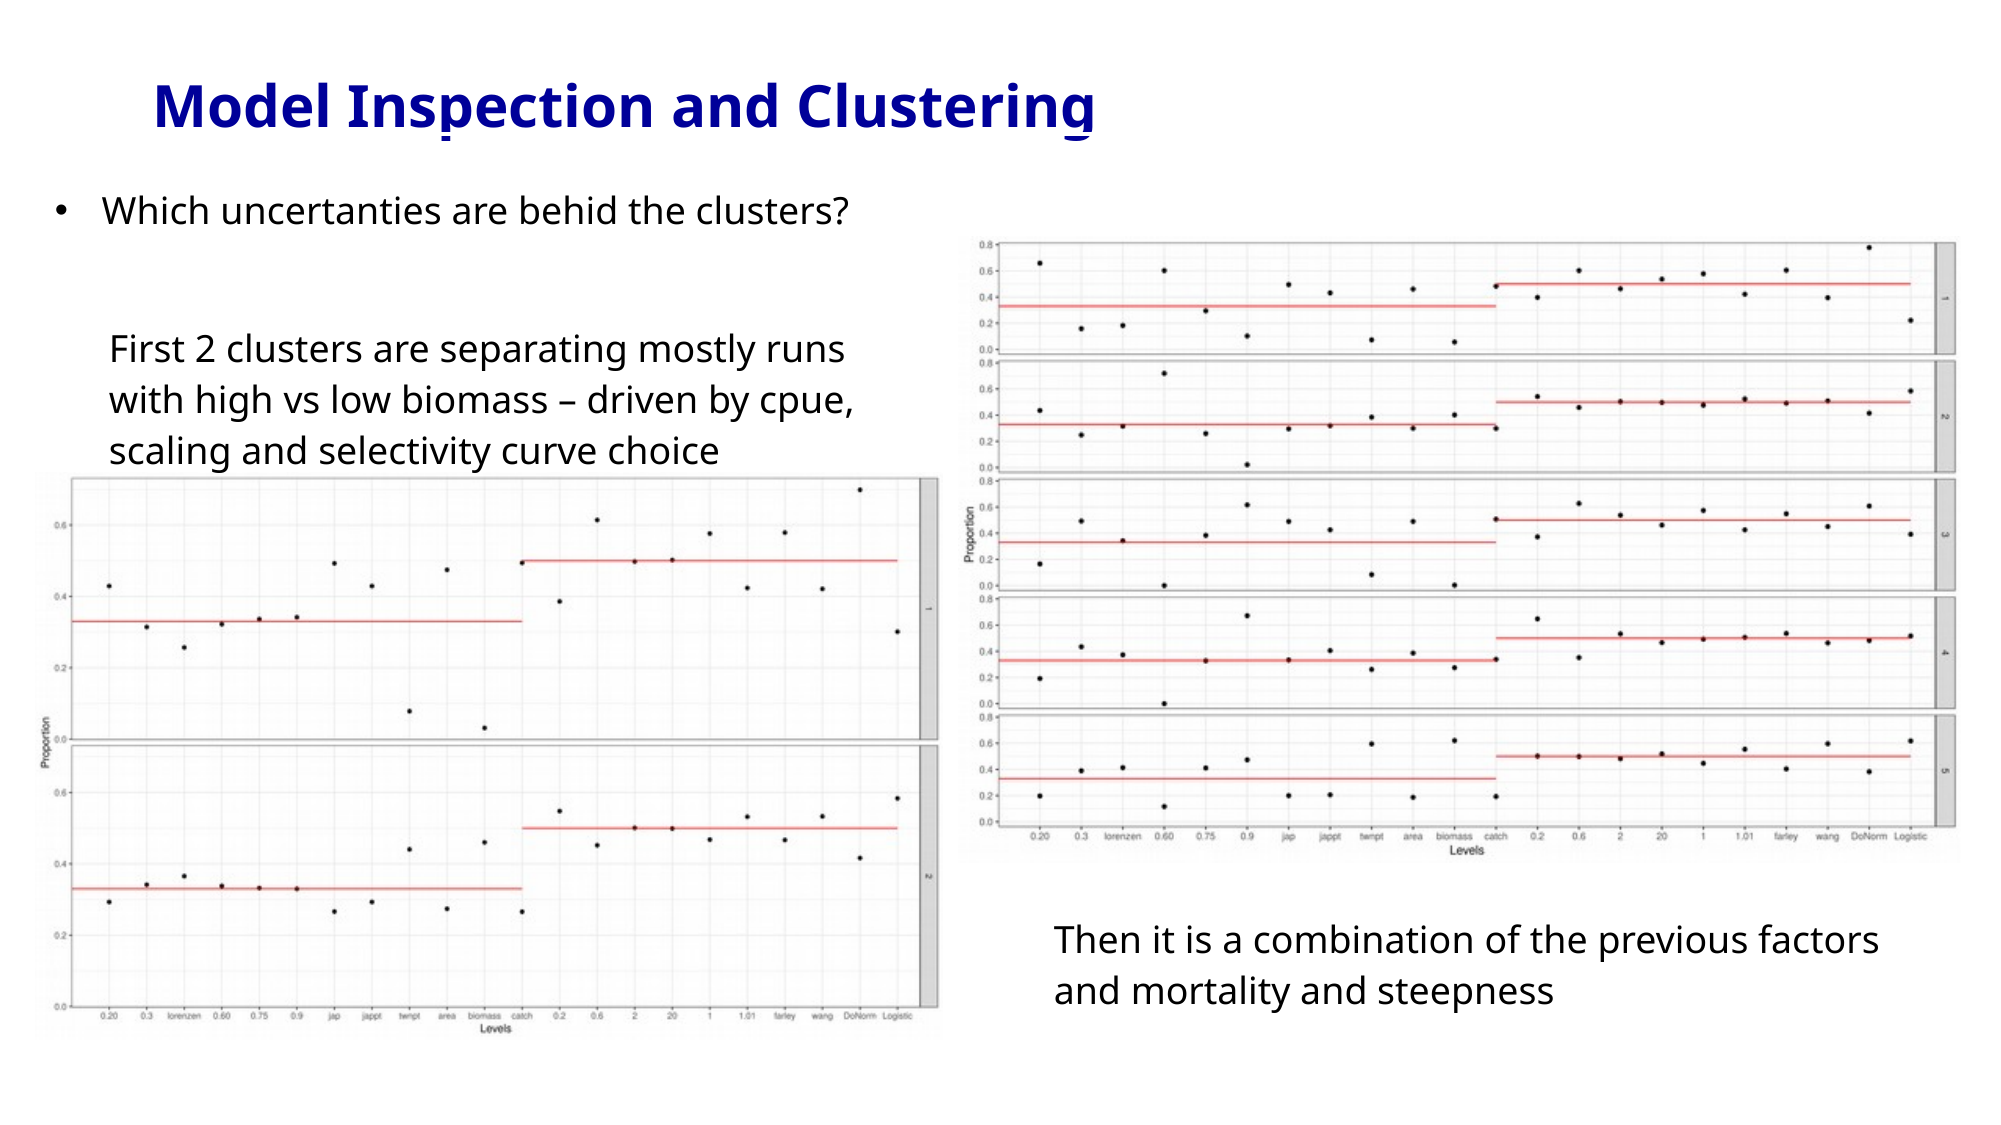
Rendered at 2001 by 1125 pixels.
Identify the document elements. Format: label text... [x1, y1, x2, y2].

picture [958, 236, 1961, 863]
picture [35, 472, 943, 1040]
text_box Model Inspection and Clustering [137, 0, 1863, 179]
text_box First 2 clusters are separating mostly runs with high vs low biomass – driven by cpue, scaling and selectivity curve choice [47, 315, 941, 461]
text_box Then it is a combination of the previous factors and mortality and steepness [992, 905, 1949, 1052]
text_box Which uncertanties are behid the clusters? [39, 179, 1937, 285]
